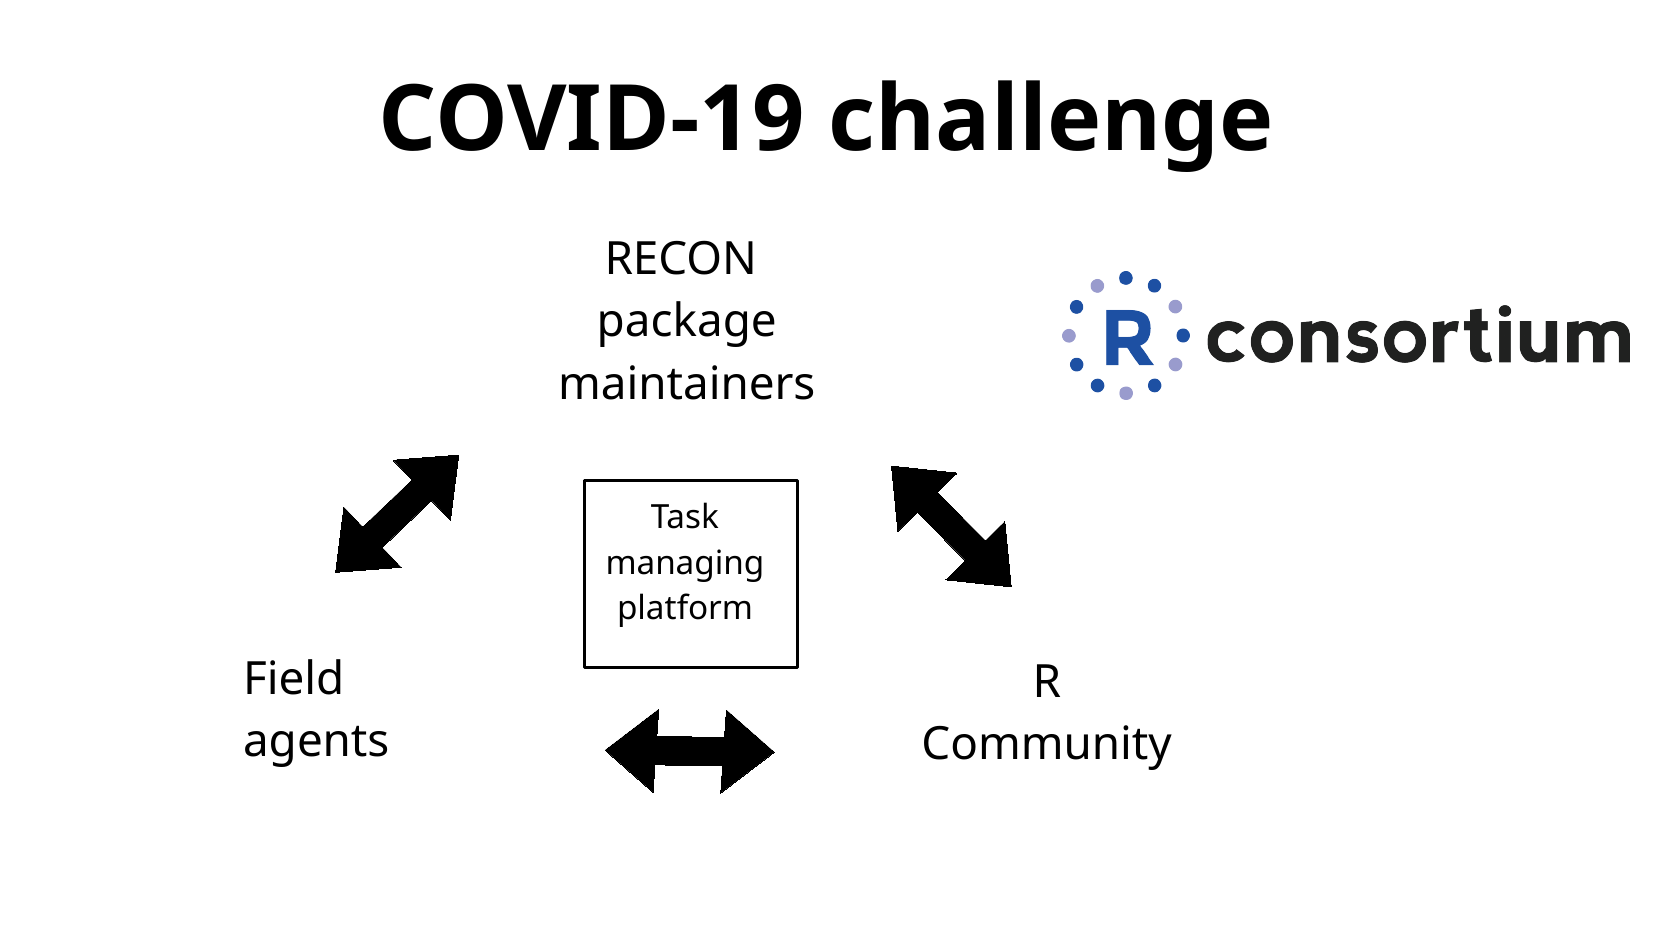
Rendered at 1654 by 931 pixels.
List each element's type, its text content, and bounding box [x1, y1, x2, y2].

text_box Task managing platform [561, 486, 810, 662]
picture [1062, 271, 1630, 400]
title COVID-19 challenge [82, 37, 1571, 193]
text_box RECON package maintainers [543, 217, 843, 454]
text_box [891, 466, 1012, 587]
text_box Field agents [228, 637, 438, 804]
text_box [584, 662, 798, 668]
text_box [605, 709, 775, 794]
text_box [335, 455, 459, 573]
text_box [584, 480, 798, 486]
text_box R Community [906, 640, 1193, 804]
